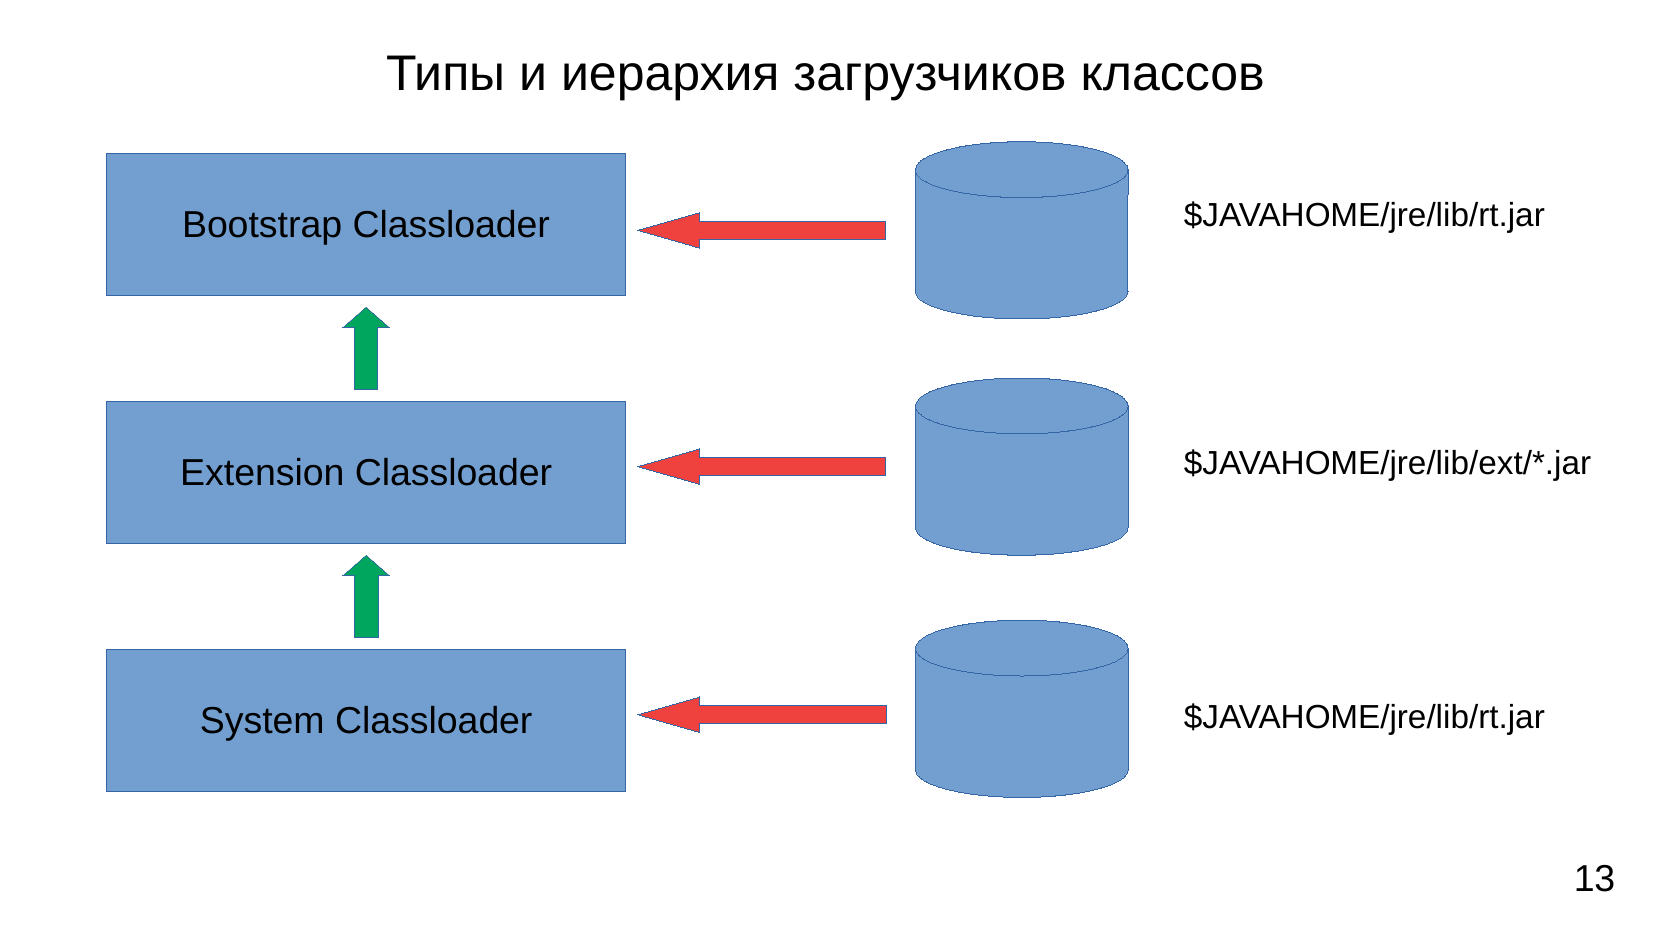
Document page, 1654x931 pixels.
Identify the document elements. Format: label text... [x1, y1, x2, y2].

text_box [915, 141, 1129, 319]
text_box Bootstrap Classloader [106, 153, 626, 296]
text_box [637, 212, 886, 249]
text_box [637, 448, 886, 485]
text_box Типы и иерархия загрузчиков классов [35, 37, 1630, 164]
text_box 13 [1559, 850, 1642, 908]
text_box $JAVAHOME/jre/lib/rt.jar [1169, 690, 1595, 743]
text_box [342, 555, 390, 638]
text_box [637, 696, 887, 733]
text_box [342, 307, 390, 390]
text_box $JAVAHOME/jre/lib/rt.jar [1169, 188, 1595, 241]
text_box [915, 620, 1129, 798]
text_box [915, 378, 1129, 556]
text_box $JAVAHOME/jre/lib/ext/*.jar [1169, 437, 1630, 526]
text_box System Classloader [106, 649, 626, 792]
text_box Extension Classloader [106, 401, 626, 544]
